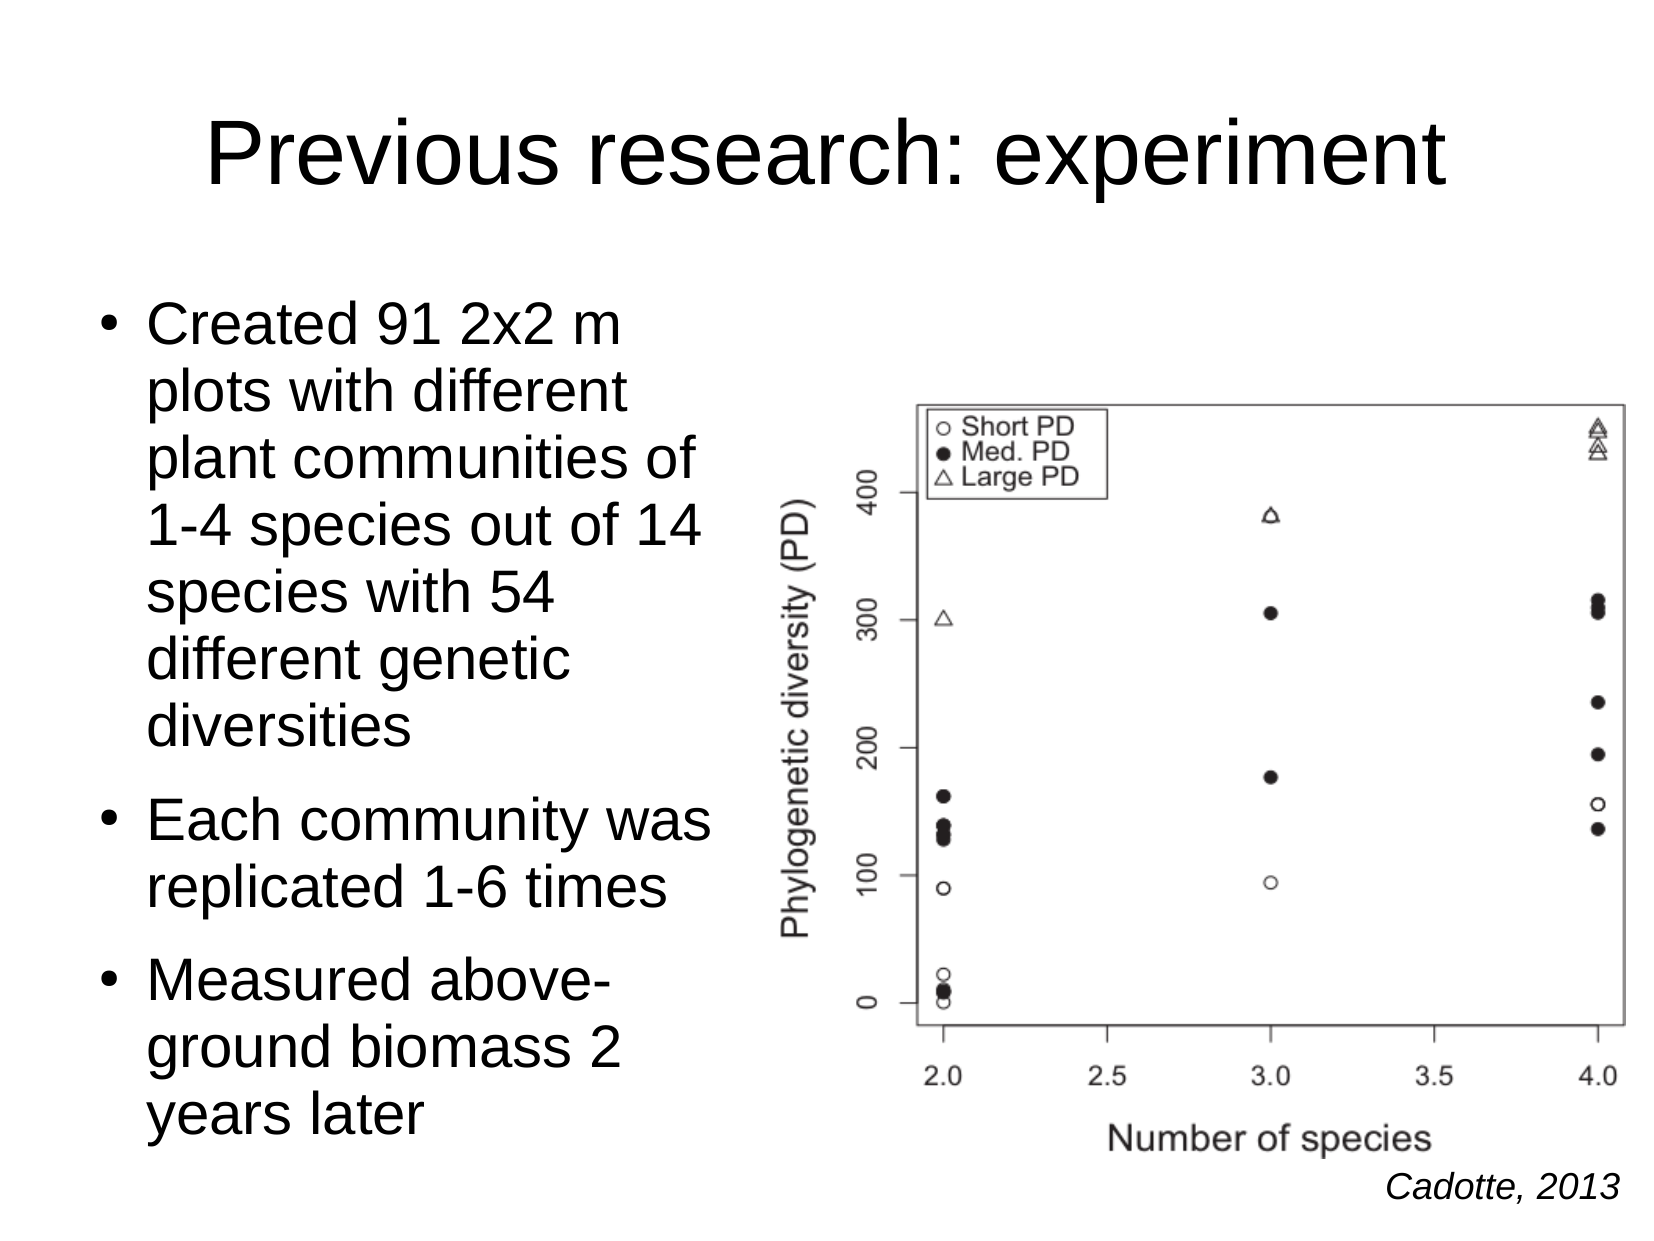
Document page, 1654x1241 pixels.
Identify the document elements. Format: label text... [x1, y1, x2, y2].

picture [780, 403, 1626, 1159]
title Previous research: experiment [82, 49, 1571, 257]
list Created 91 2x2 m plots with different plant communities of 1-4 species out of 14 species with 54 different genetic diversities Each community was replicated 1-6 times Measured above-ground biomass 2 years later [82, 290, 721, 1216]
text_box Cadotte, 2013 [1370, 1158, 1636, 1216]
